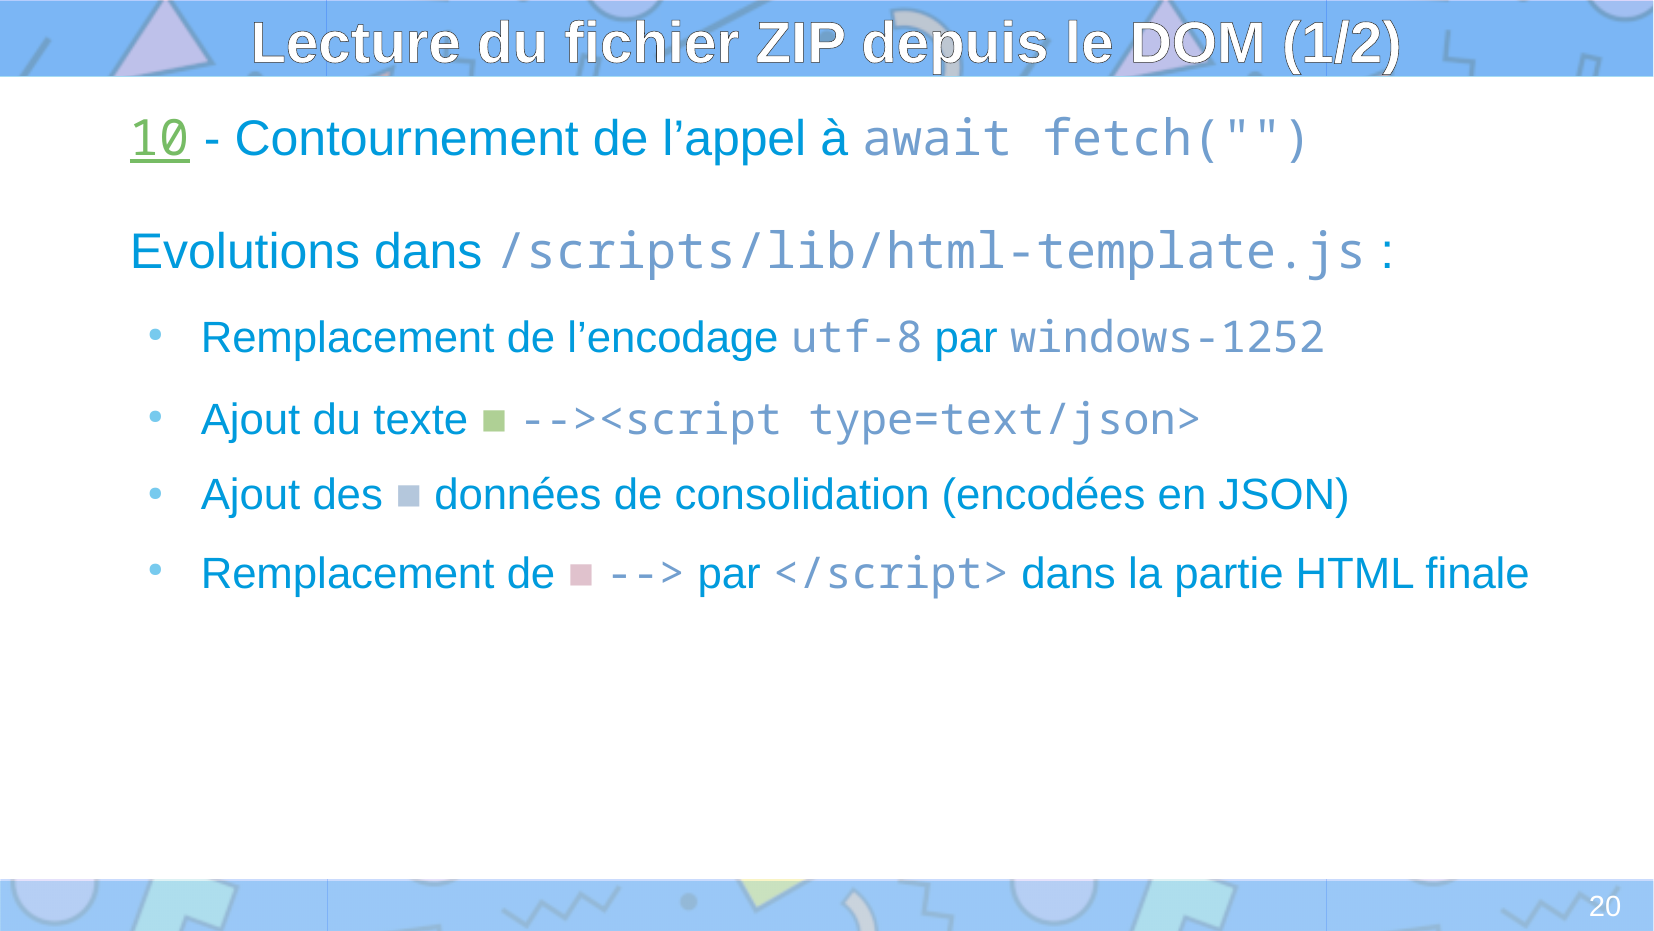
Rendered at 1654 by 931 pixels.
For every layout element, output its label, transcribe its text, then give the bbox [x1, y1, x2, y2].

picture [0, 0, 1654, 76]
list 10 - Contournement de l’appel à await fetch("") Evolutions dans /scripts/lib/html-template.js : Remplacement de l’encodage utf-8 par windows-1252 Ajout du texte ■ --><script type=text/json> Ajout des ■ données de consolidation (encodées en JSON) Remplacement de ■ --> par </script> dans la partie HTML finale [59, 101, 1595, 863]
title Lecture du fichier ZIP depuis le DOM (1/2) [59, 3, 1595, 82]
picture [0, 879, 1654, 931]
